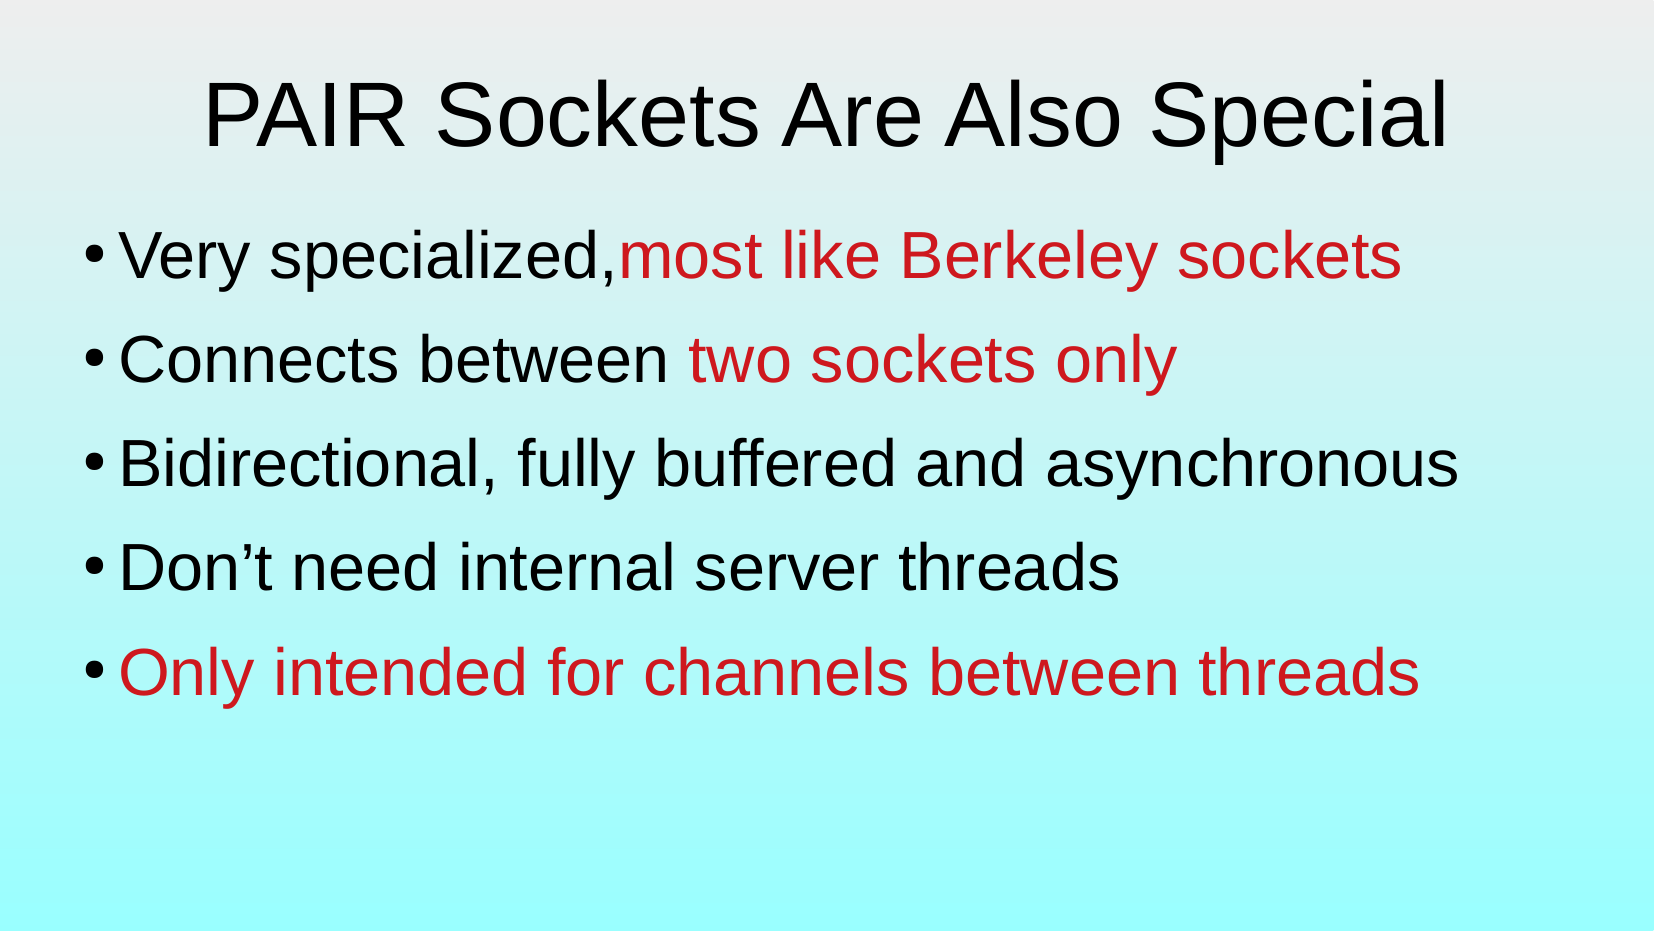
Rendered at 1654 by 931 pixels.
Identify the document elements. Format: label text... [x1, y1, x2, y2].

title PAIR Sockets Are Also Special [82, 37, 1571, 193]
text_box [82, 217, 1571, 758]
